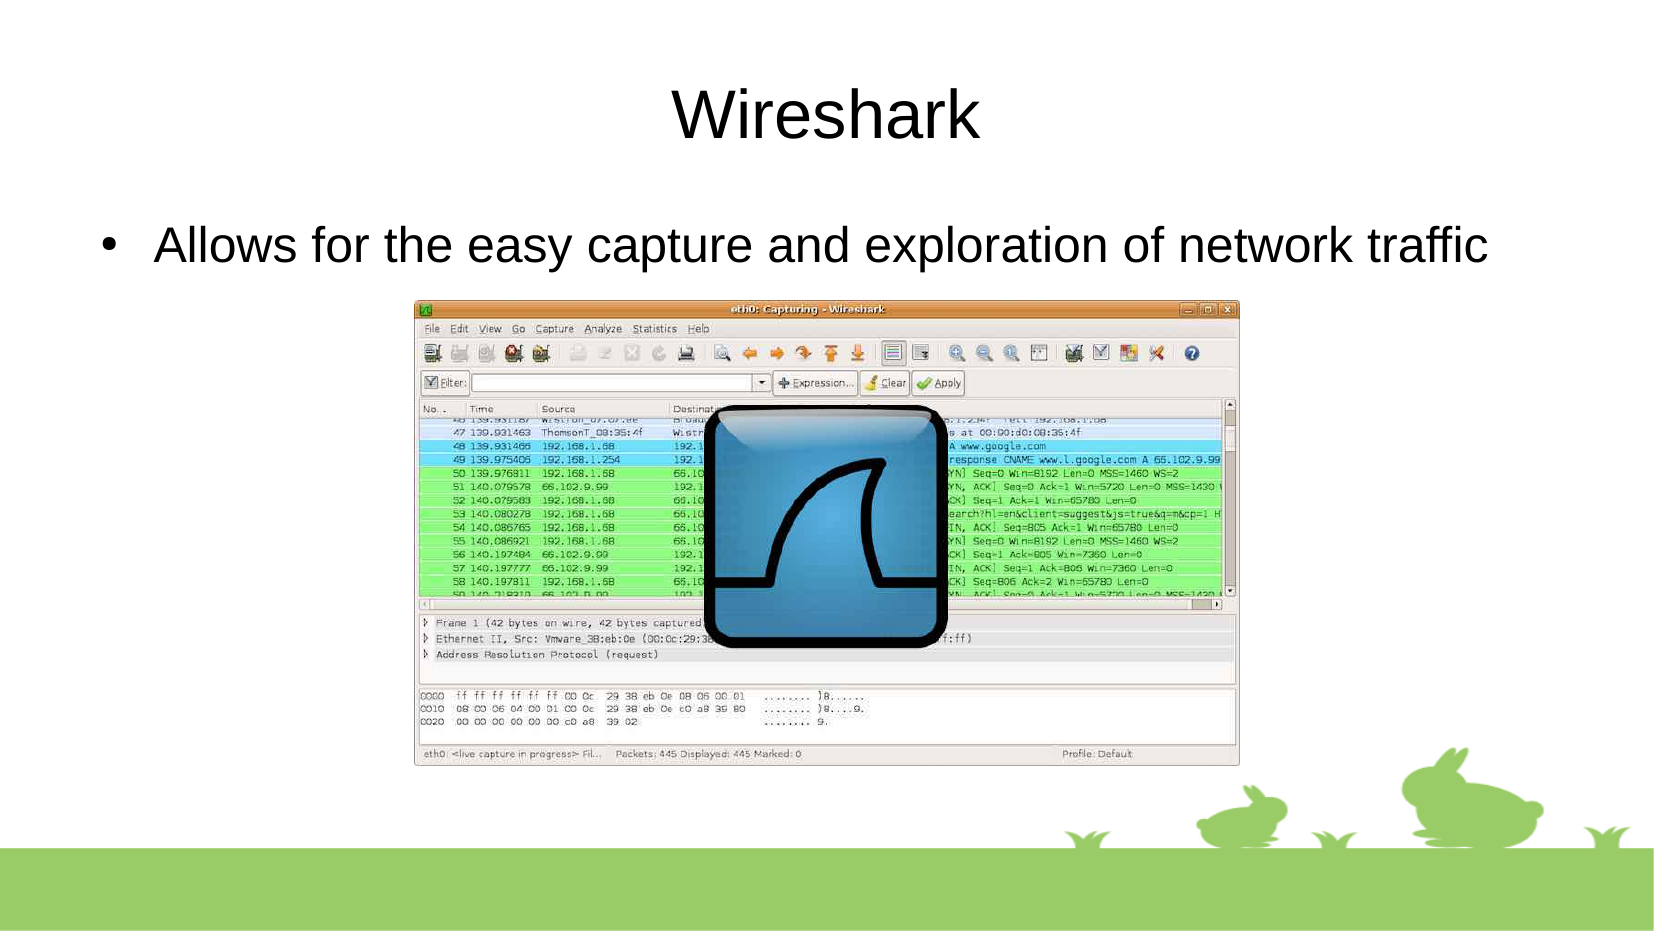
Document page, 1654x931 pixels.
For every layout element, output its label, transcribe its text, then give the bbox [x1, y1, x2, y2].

list Allows for the easy capture and exploration of network traffic [82, 217, 1571, 758]
picture [0, 0, 1654, 931]
title Wireshark [82, 37, 1571, 193]
